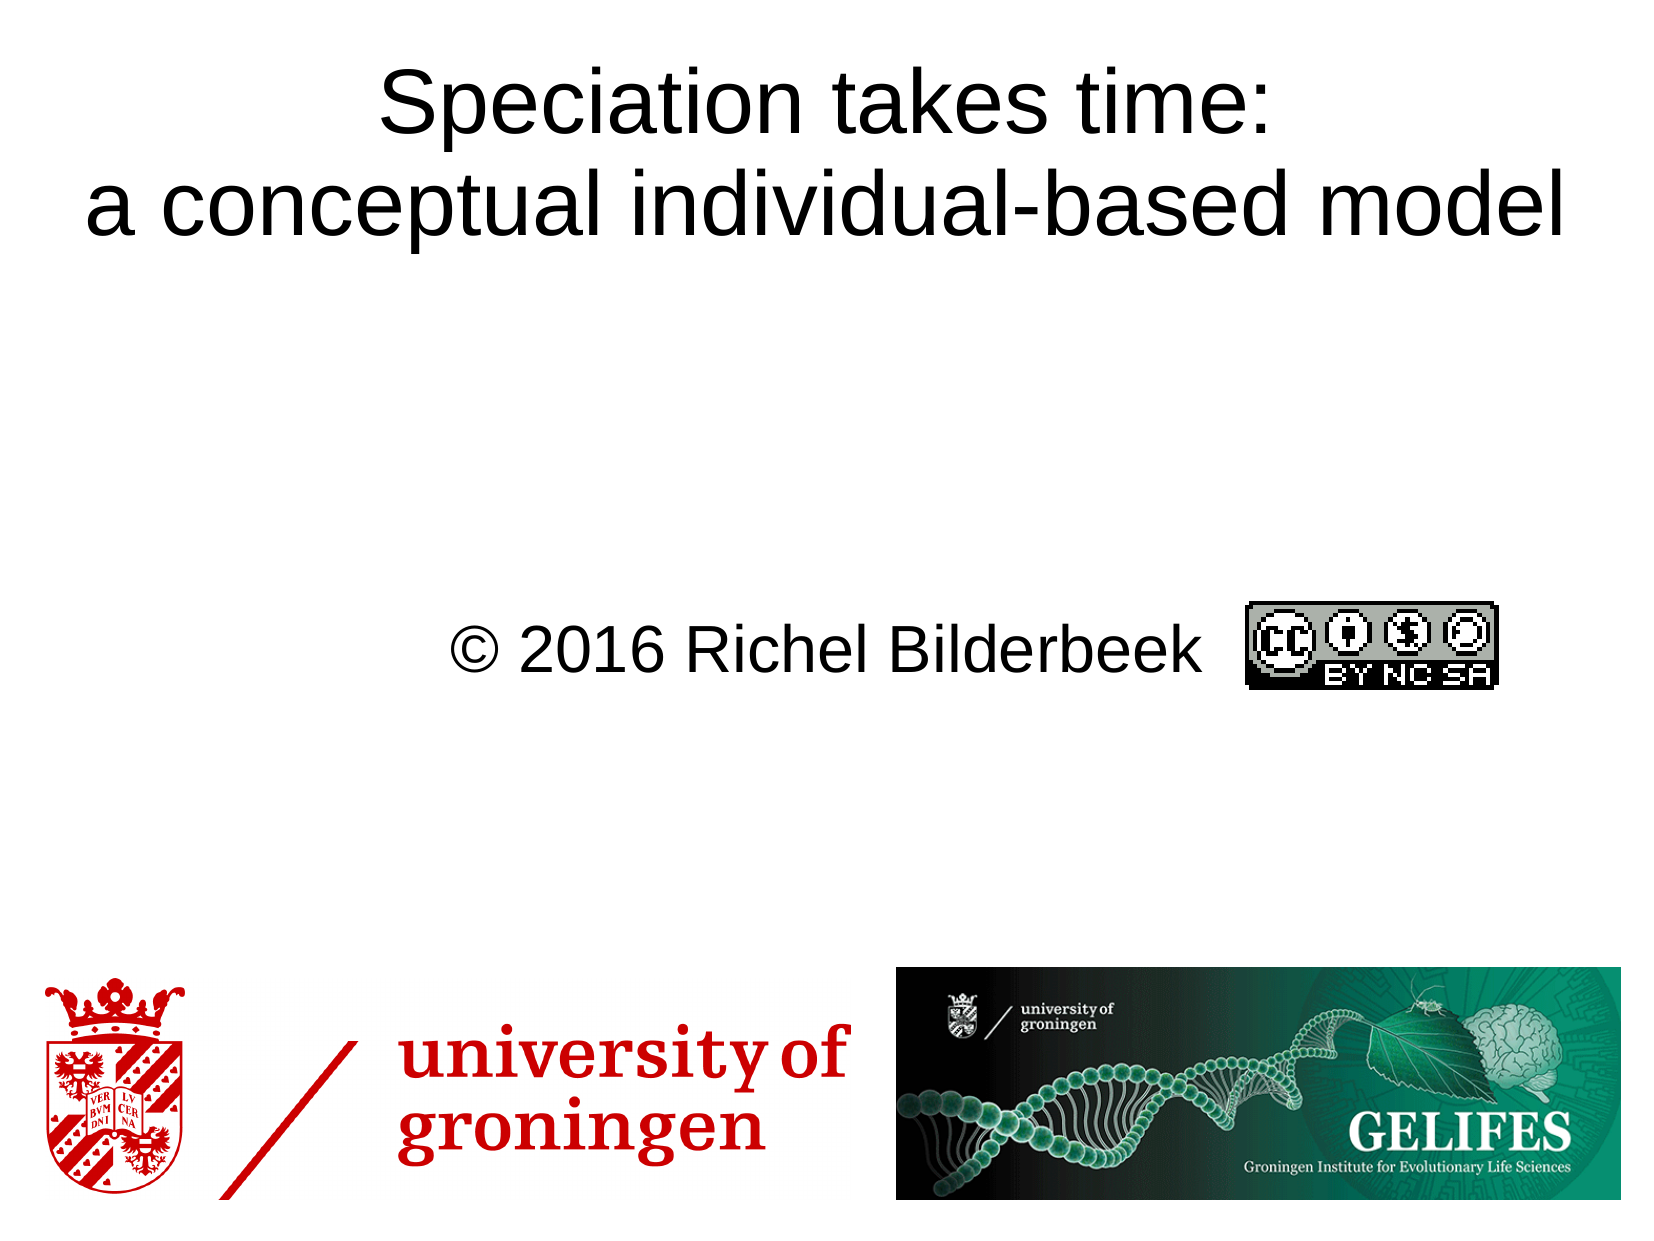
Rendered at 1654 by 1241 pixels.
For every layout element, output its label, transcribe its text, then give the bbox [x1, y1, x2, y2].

title Speciation takes time: a conceptual individual-based model [82, 49, 1571, 257]
picture [45, 978, 851, 1201]
picture [896, 967, 1621, 1201]
subtitle © 2016 Richel Bilderbeek [82, 290, 1571, 1010]
picture [1245, 601, 1499, 691]
